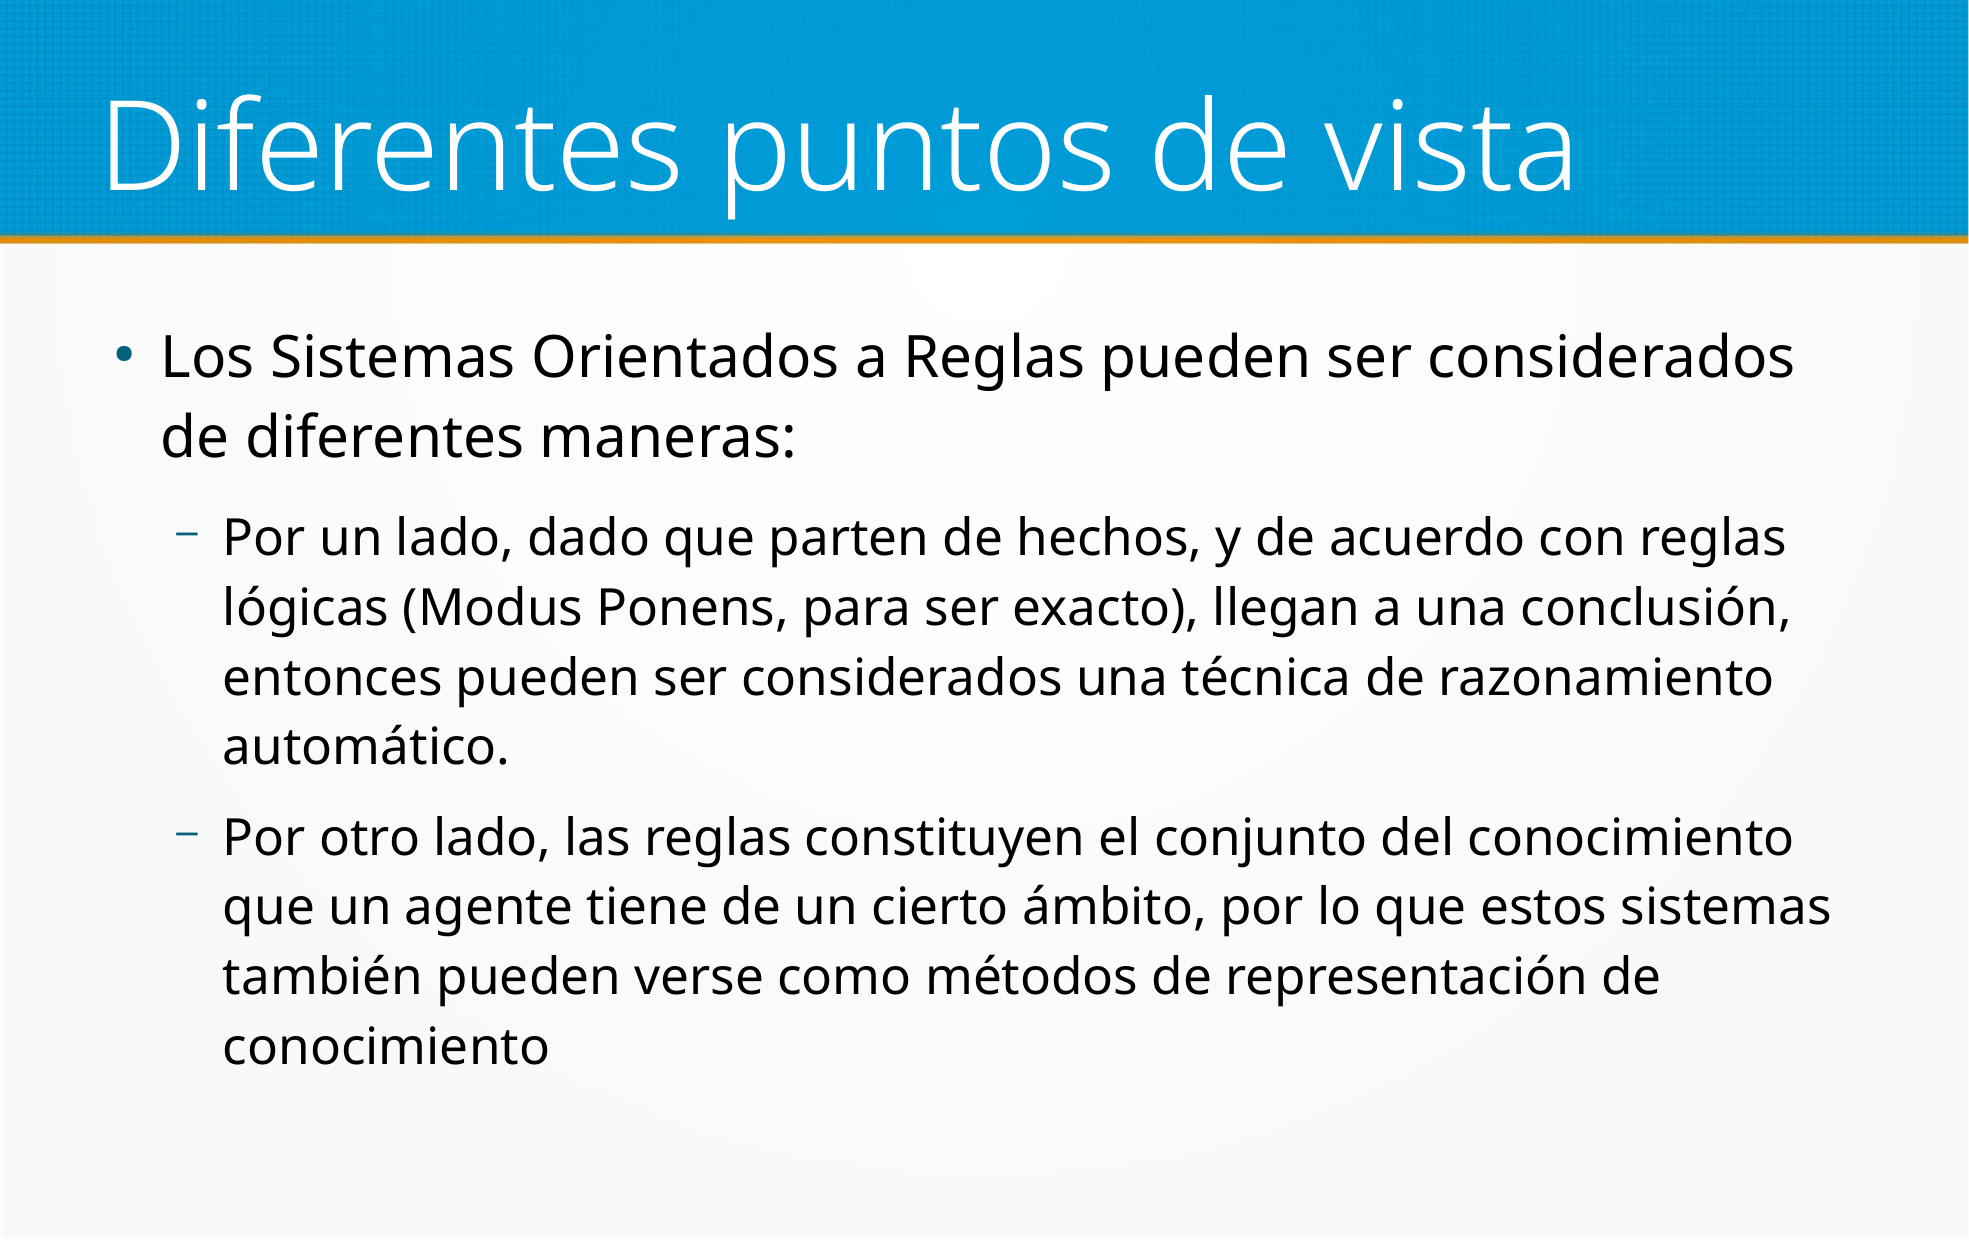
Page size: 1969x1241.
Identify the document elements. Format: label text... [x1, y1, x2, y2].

title Diferentes puntos de vista [98, 19, 1870, 227]
list Los Sistemas Orientados a Reglas pueden ser considerados de diferentes maneras: Por un lado, dado que parten de hechos, y de acuerdo con reglas lógicas (Modus Ponens, para ser exacto), llegan a una conclusión, entonces pueden ser considerados una técnica de razonamiento automático. Por otro lado, las reglas constituyen el conjunto del conocimiento que un agente tiene de un cierto ámbito, por lo que estos sistemas también pueden verse como métodos de representación de conocimiento [98, 315, 1861, 1081]
picture [0, 233, 1969, 1241]
